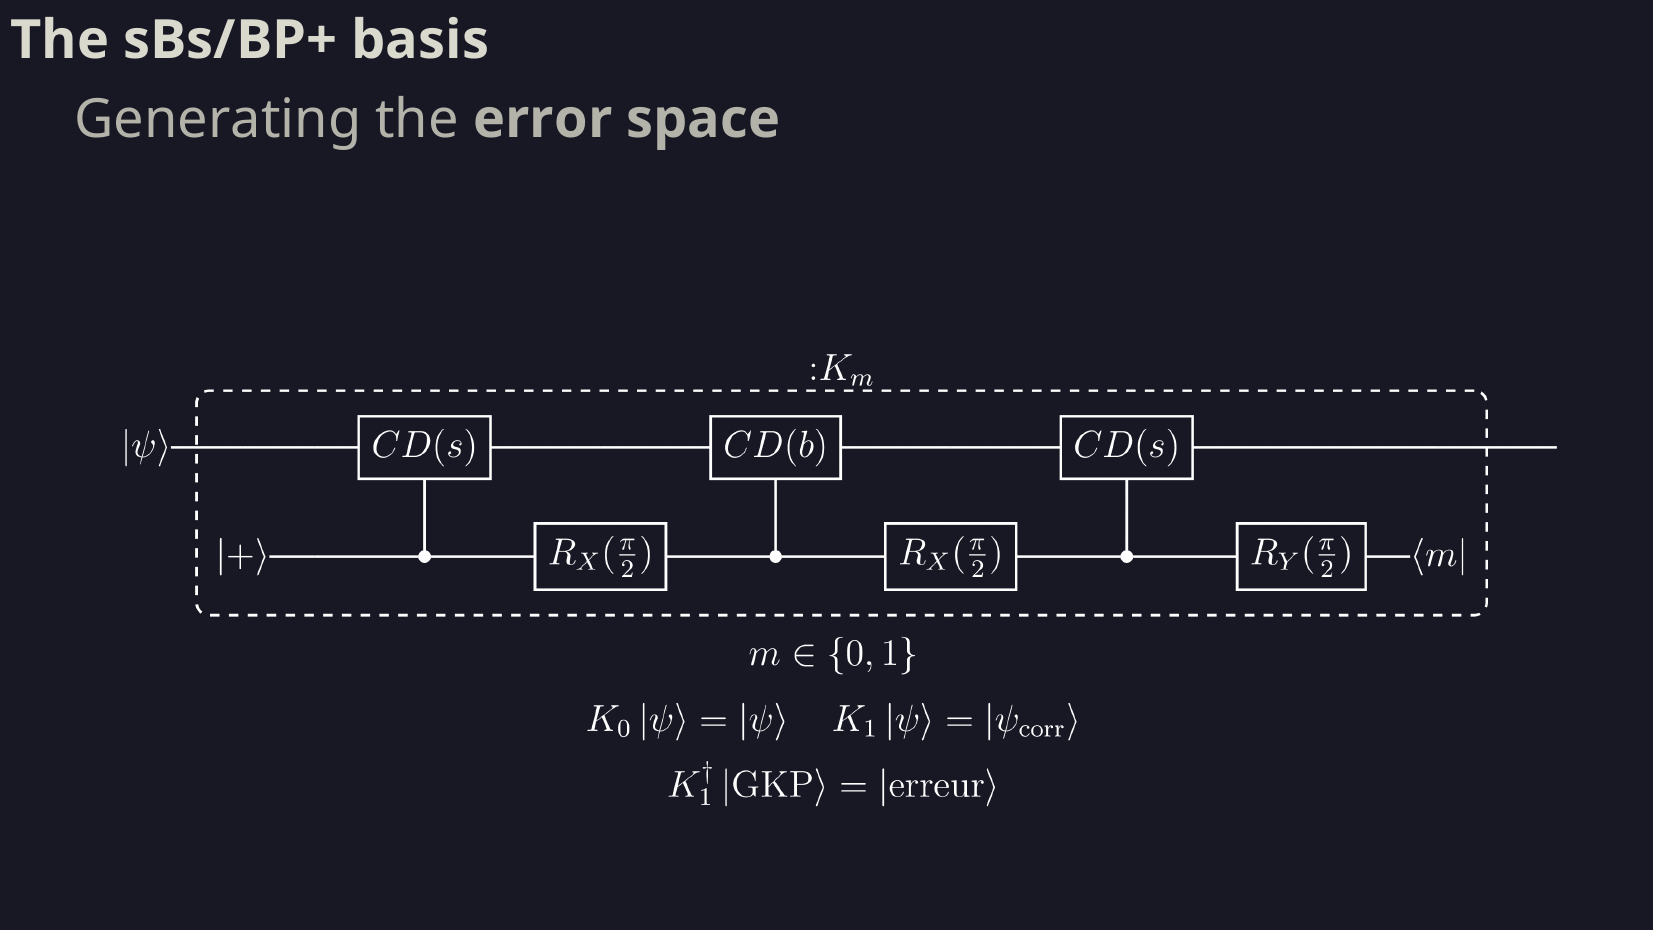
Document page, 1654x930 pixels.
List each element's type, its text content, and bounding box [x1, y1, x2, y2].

text_box The sBs/BP+ basis [10, 0, 1635, 80]
picture [42, 300, 1603, 887]
text_box Generating the error space [74, 79, 810, 155]
